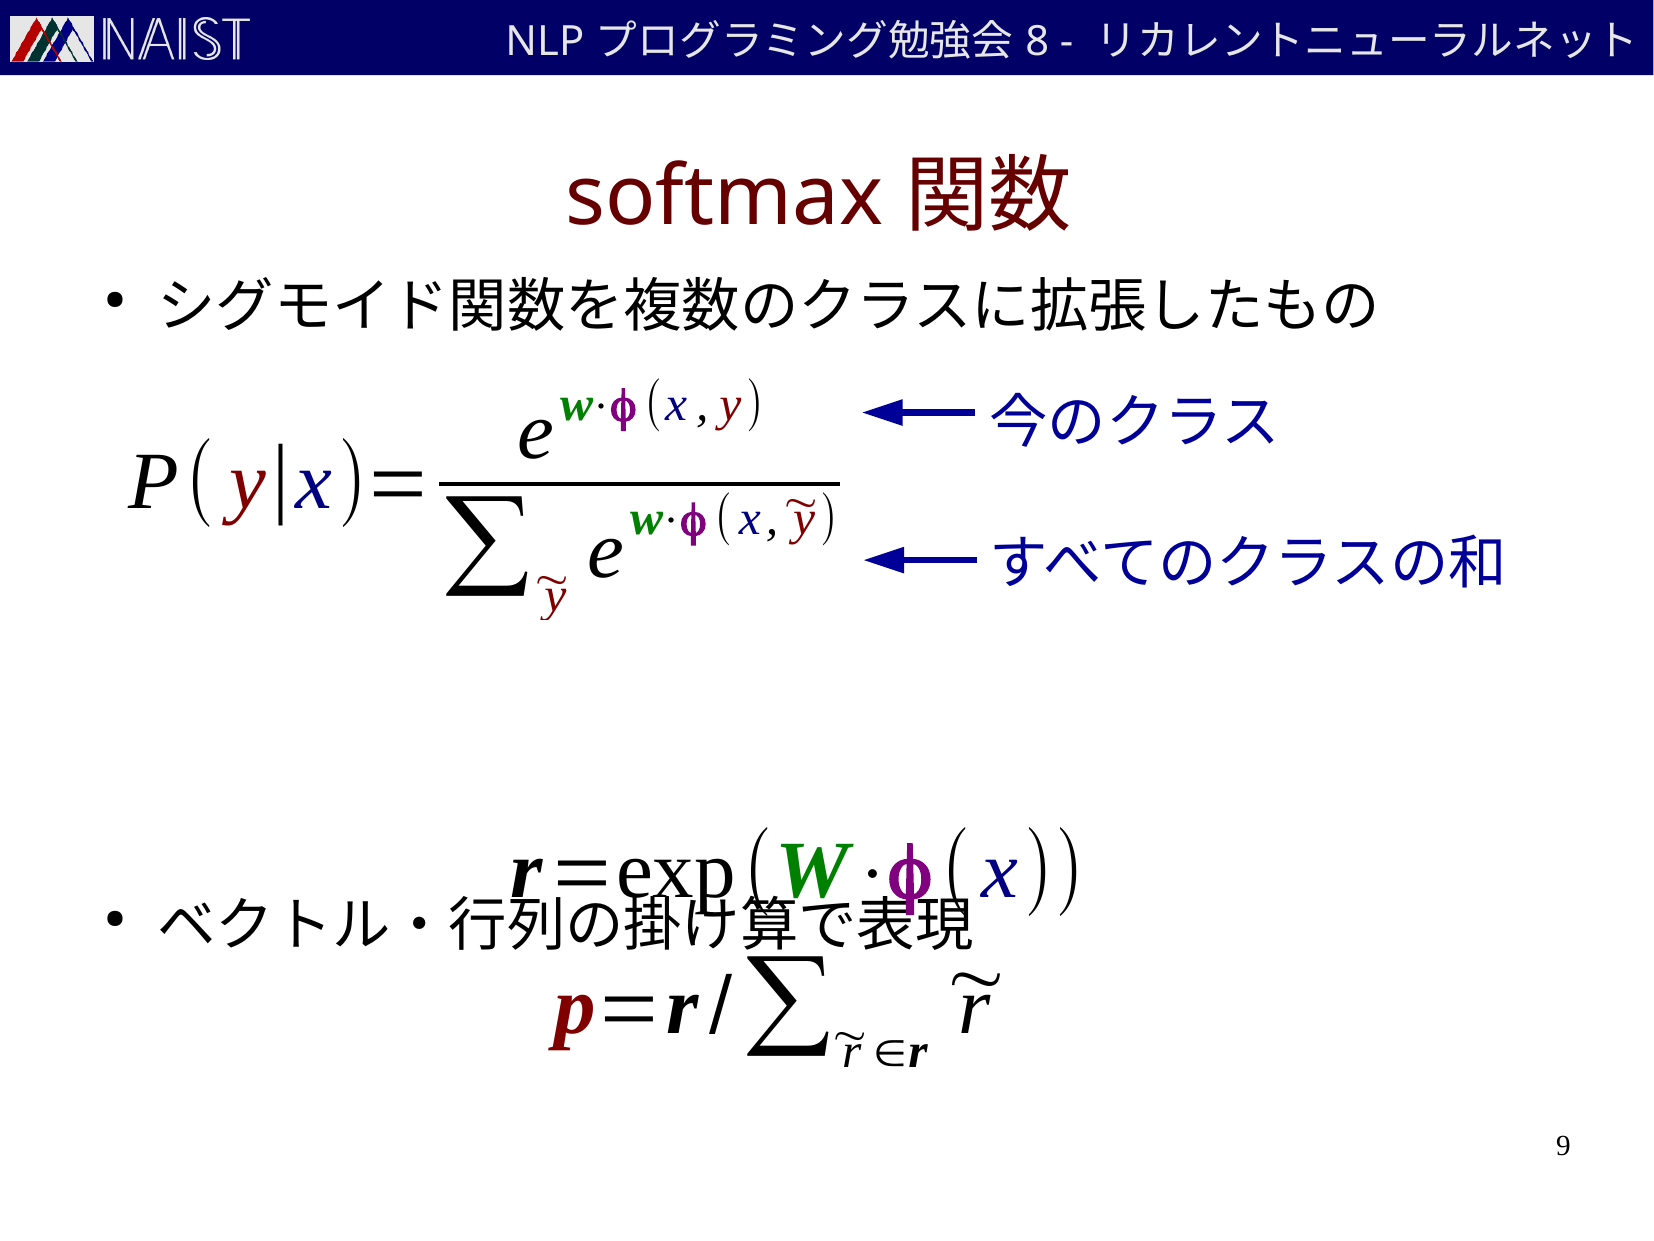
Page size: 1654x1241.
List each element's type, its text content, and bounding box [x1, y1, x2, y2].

picture [10, 16, 94, 62]
chart [487, 825, 1103, 923]
list シグモイド関数を複数のクラスに拡張したもの ベクトル・行列の掛け算で表現 [86, 258, 1613, 978]
text_box すべてのクラスの和 [975, 522, 1521, 606]
chart [105, 375, 863, 620]
chart [522, 949, 1029, 1077]
picture [102, 17, 251, 60]
text_box 今のクラス [975, 380, 1294, 464]
title softmax関数 [75, 93, 1564, 285]
